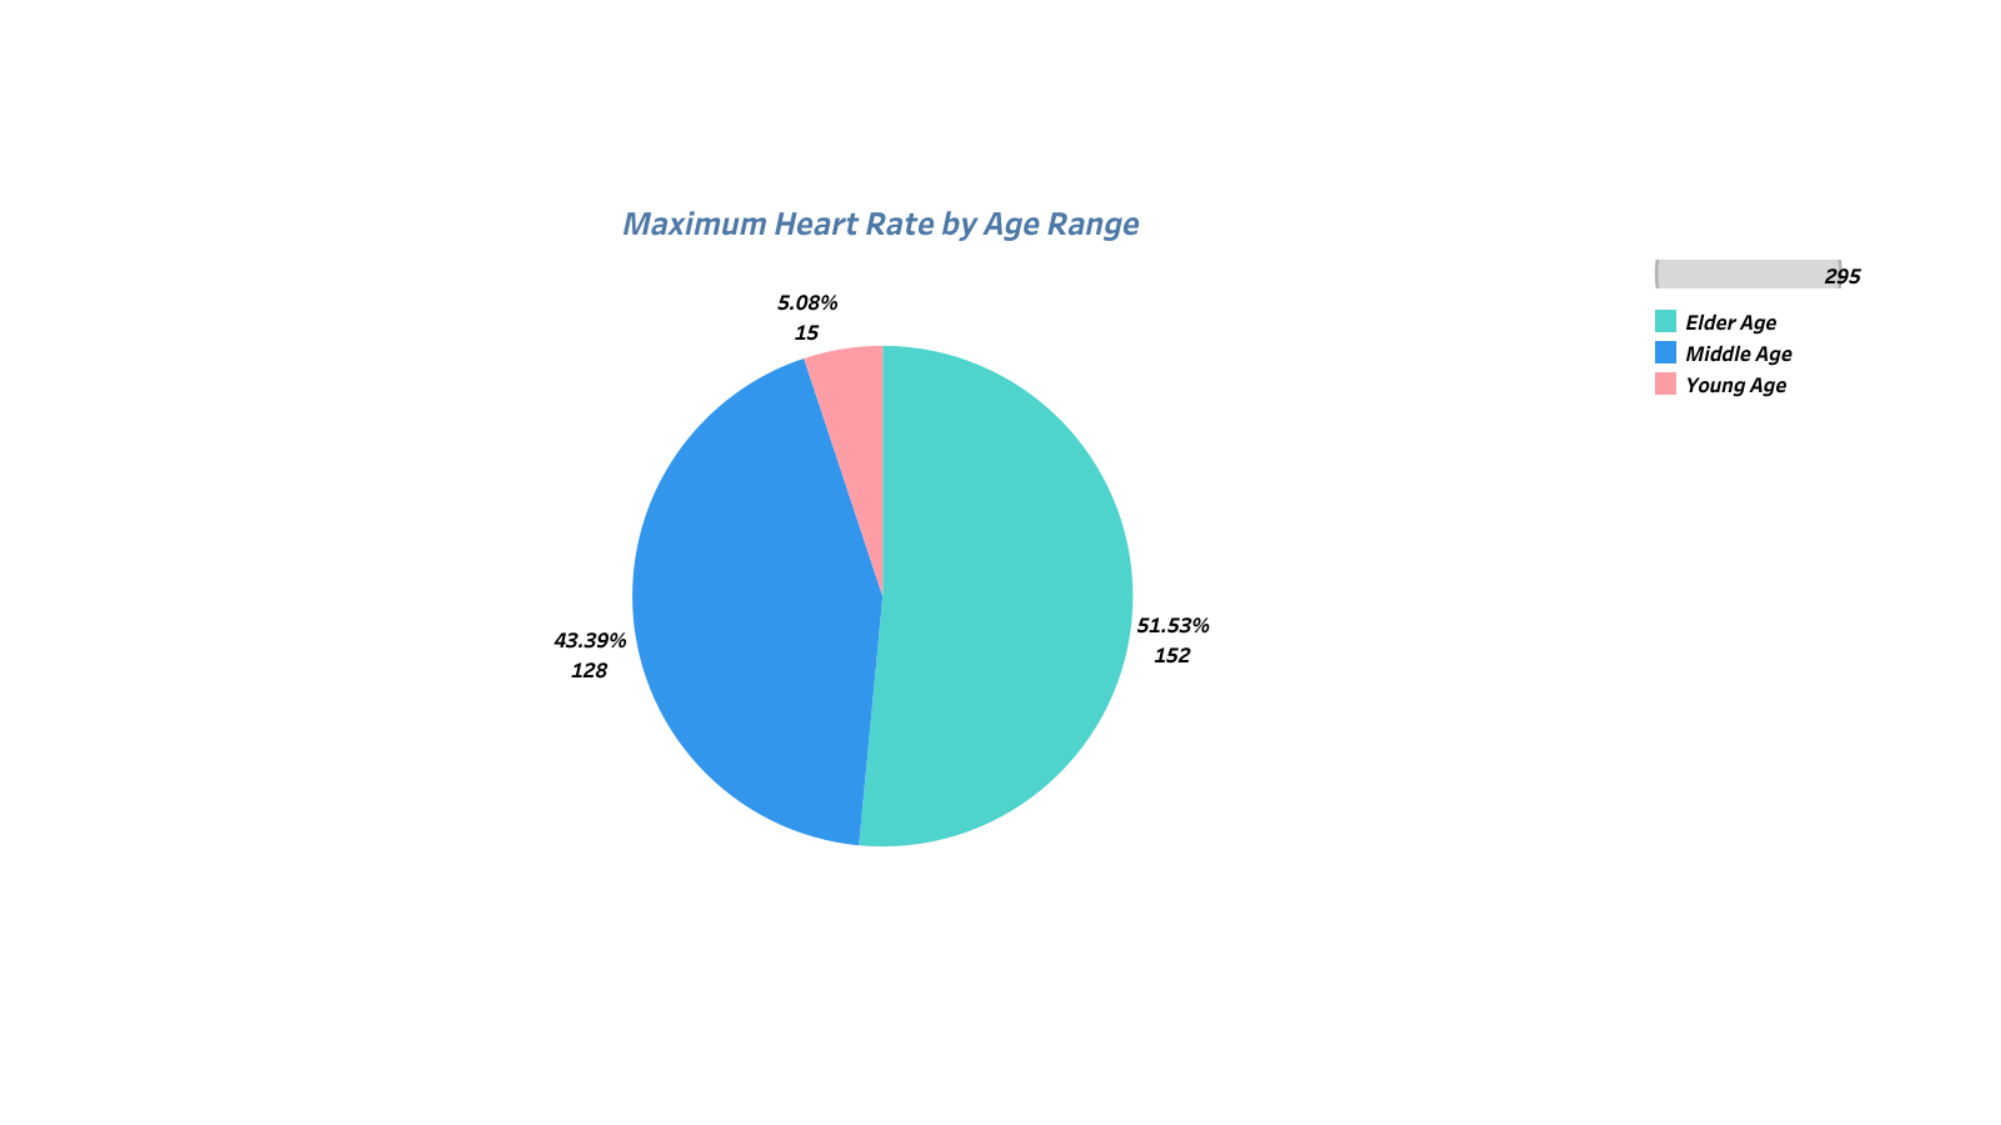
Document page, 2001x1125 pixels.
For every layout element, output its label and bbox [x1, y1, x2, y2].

picture [131, 191, 1869, 934]
